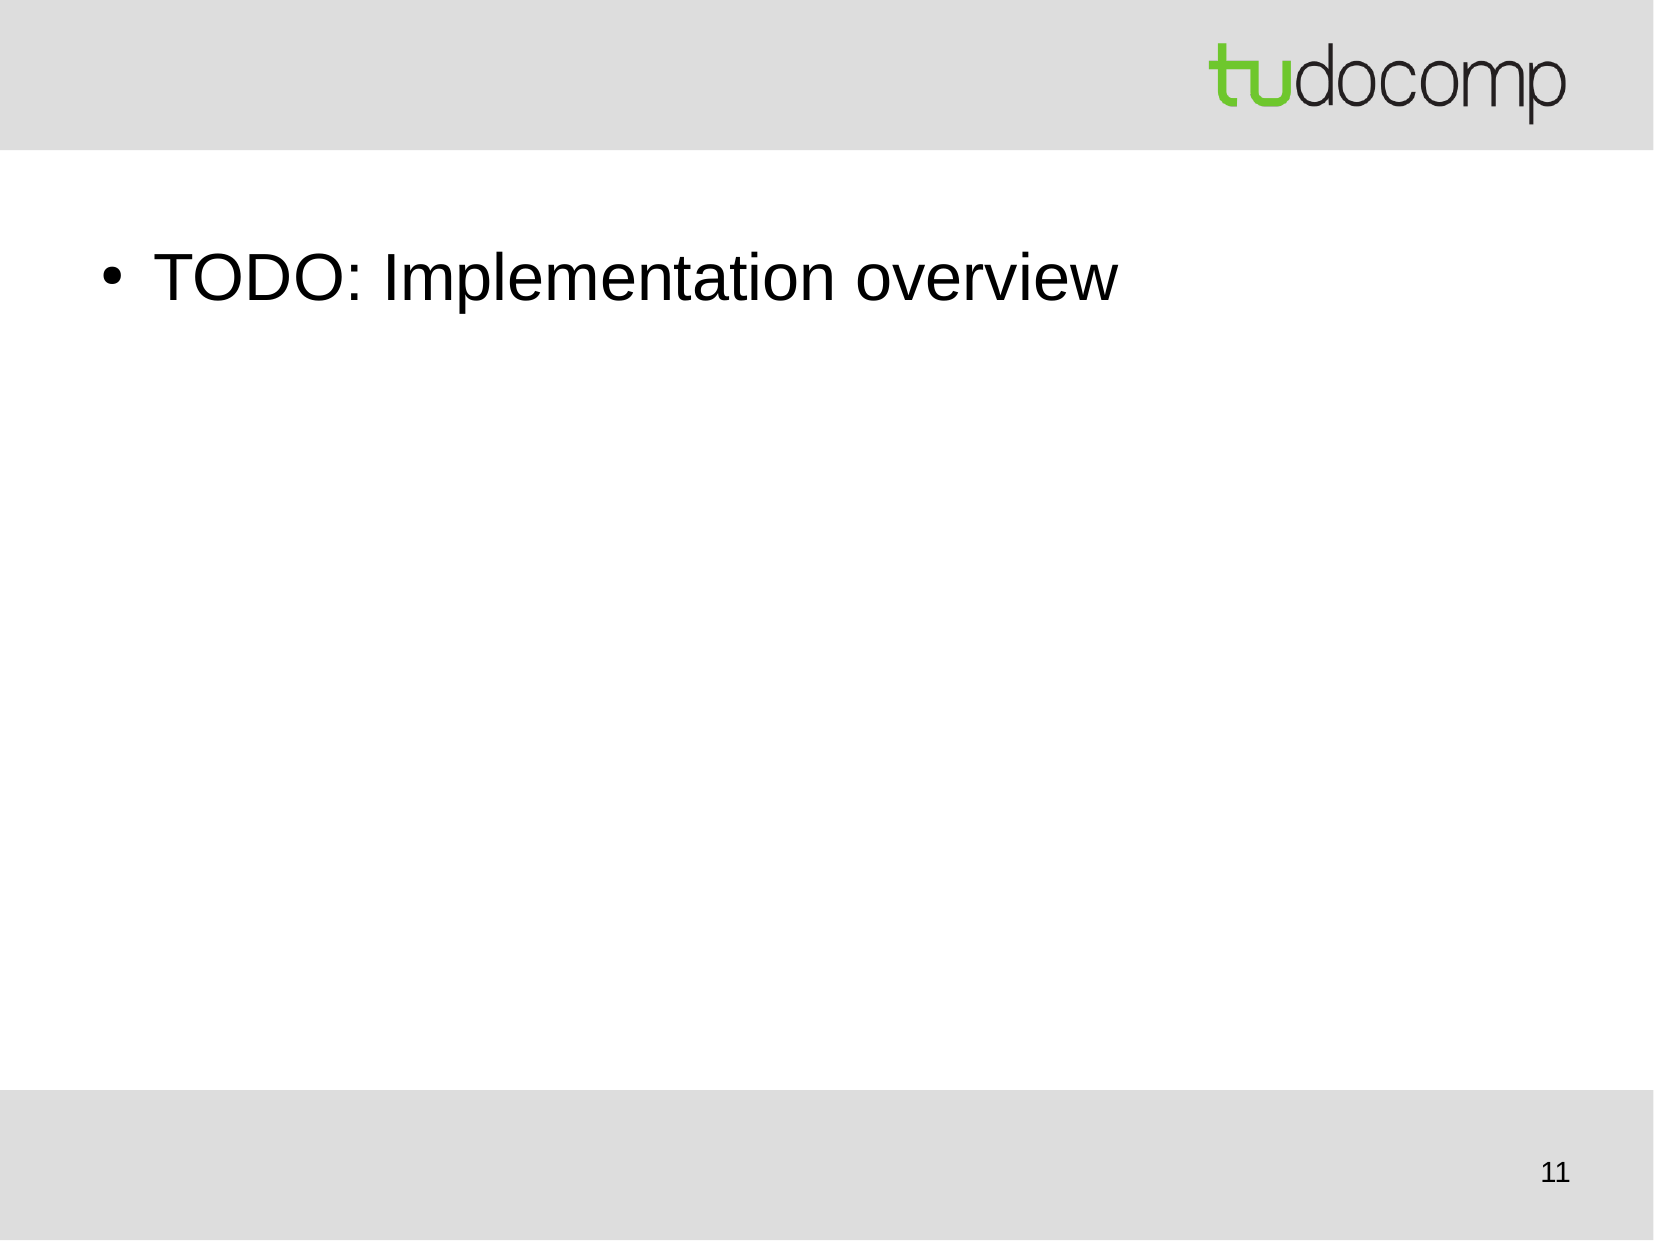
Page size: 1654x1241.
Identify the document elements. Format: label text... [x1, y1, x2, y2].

list TODO: Implementation overview [82, 240, 1571, 976]
picture [1203, 37, 1571, 130]
